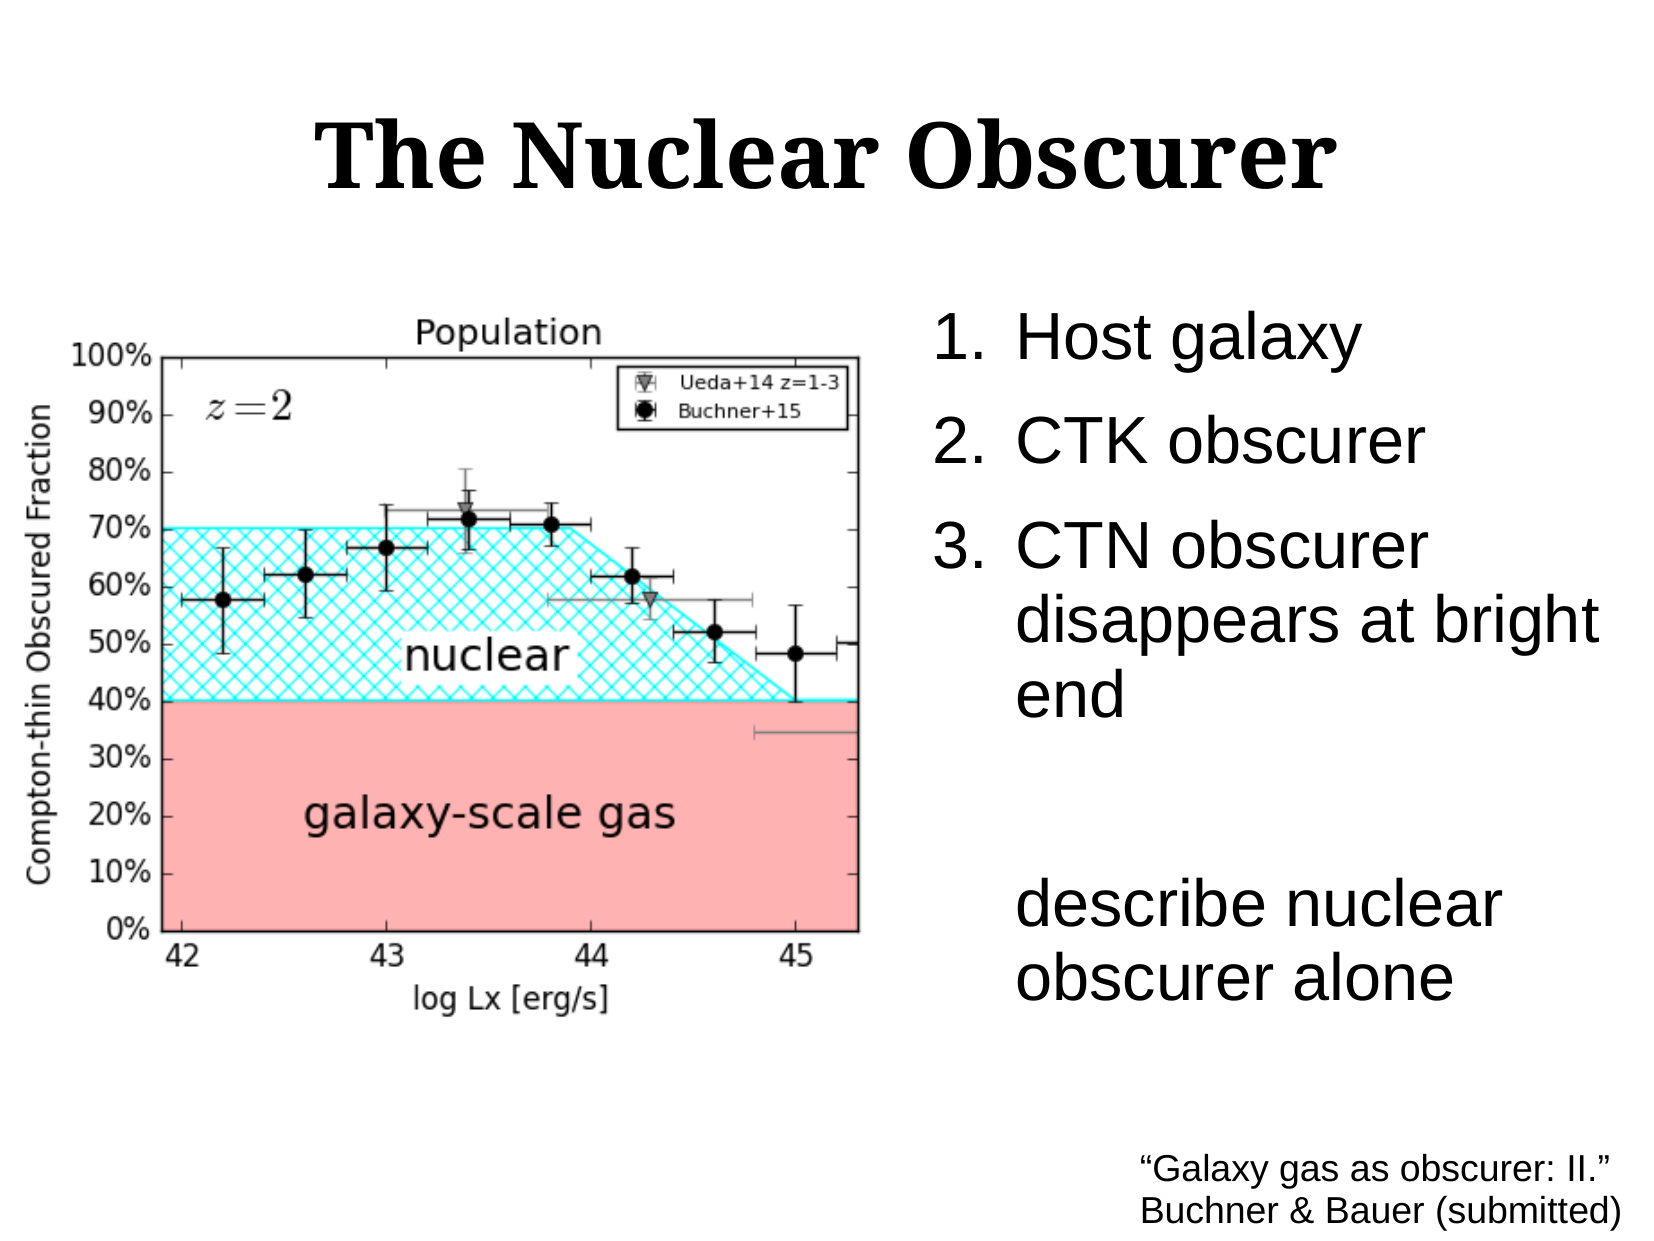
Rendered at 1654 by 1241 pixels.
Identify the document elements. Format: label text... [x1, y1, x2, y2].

text_box “Galaxy gas as obscurer: II.” Buchner & Bauer (submitted) [1125, 1140, 1646, 1240]
list Host galaxy CTK obscurer CTN obscurer disappears at bright end describe nuclear obscurer alone [915, 195, 1621, 1201]
picture [9, 300, 874, 1036]
title The Nuclear Obscurer [82, 49, 1571, 257]
